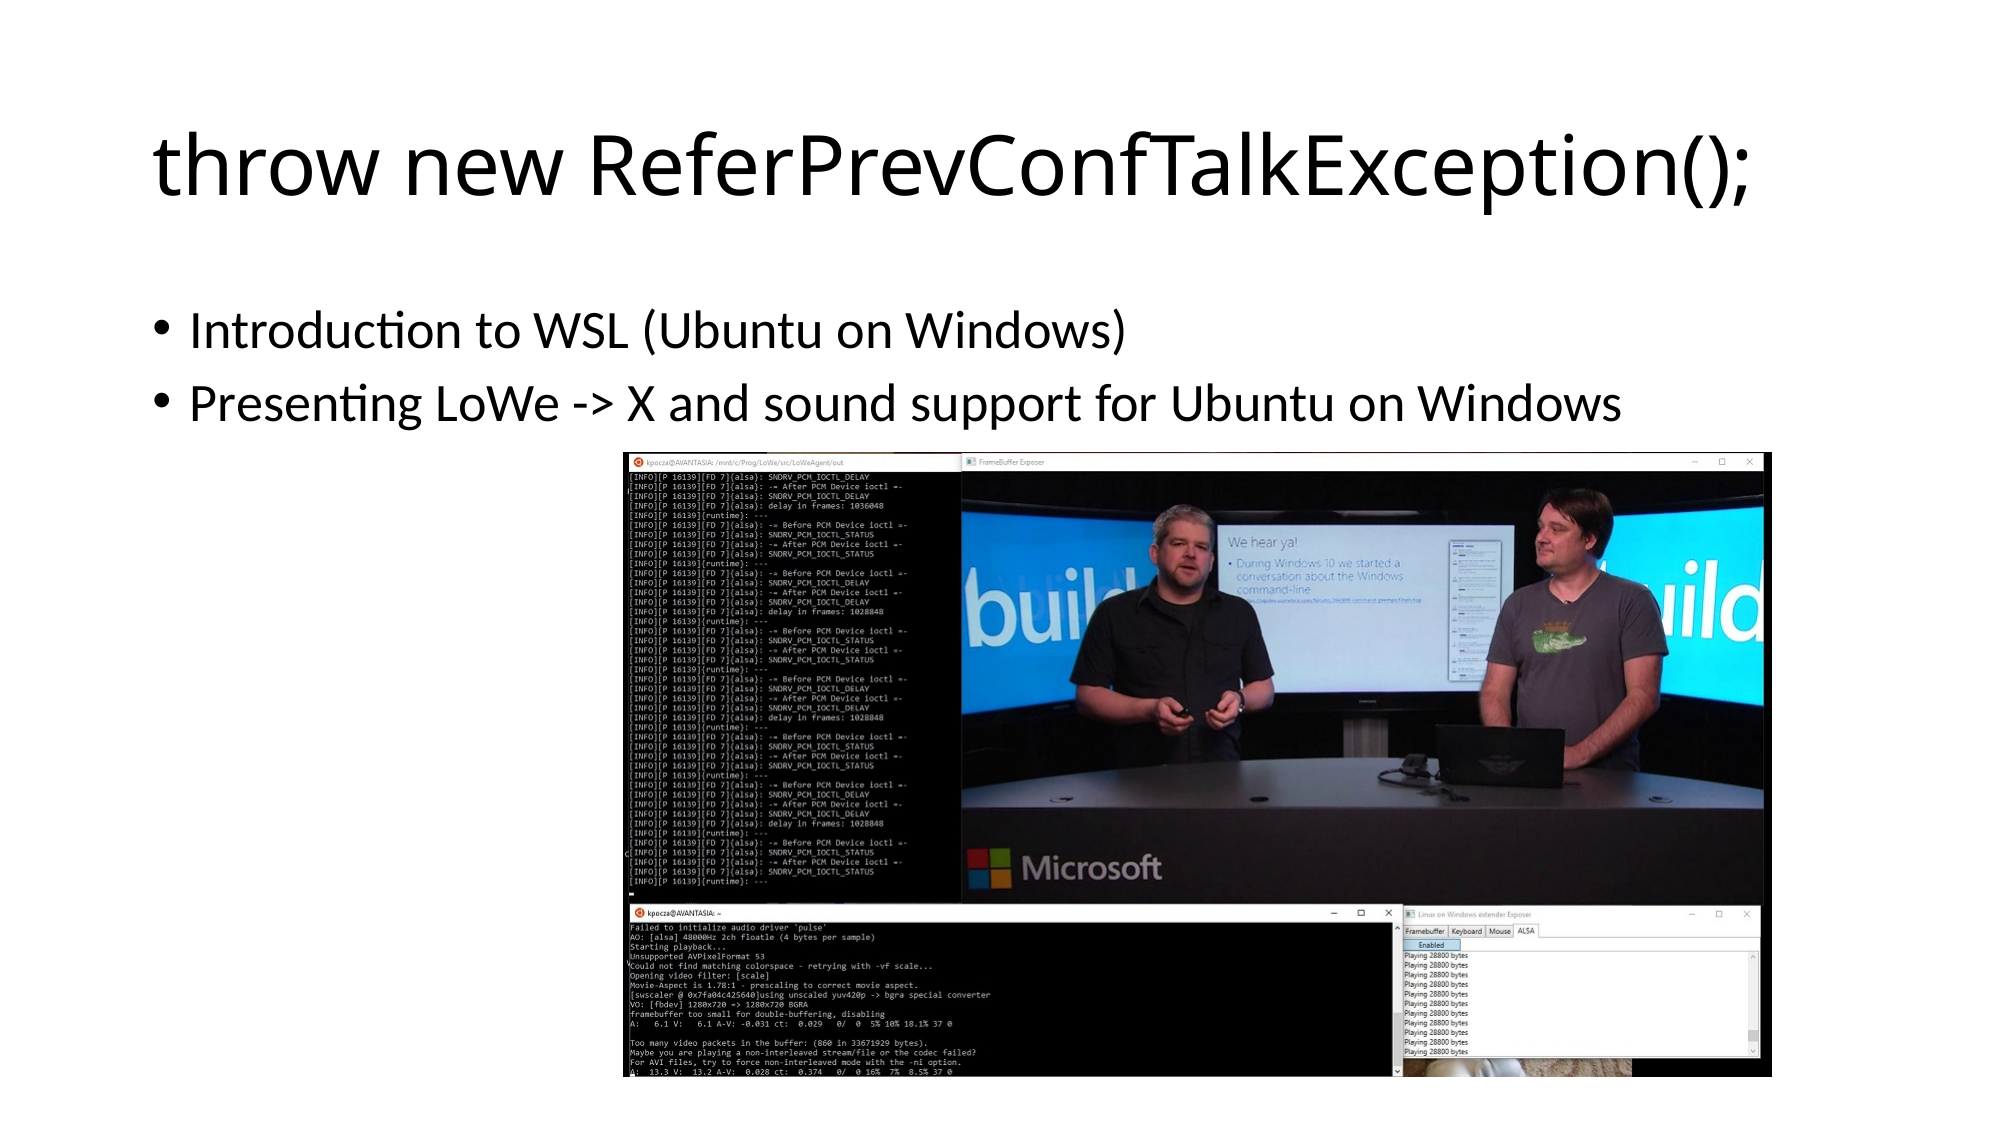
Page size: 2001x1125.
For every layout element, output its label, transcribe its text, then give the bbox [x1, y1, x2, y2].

picture [623, 452, 1772, 1077]
title throw new ReferPrevConfTalkException(); [137, 59, 1863, 278]
list Introduction to WSL (Ubuntu on Windows) Presenting LoWe -> X and sound support for Ubuntu on Windows [137, 299, 1863, 1014]
